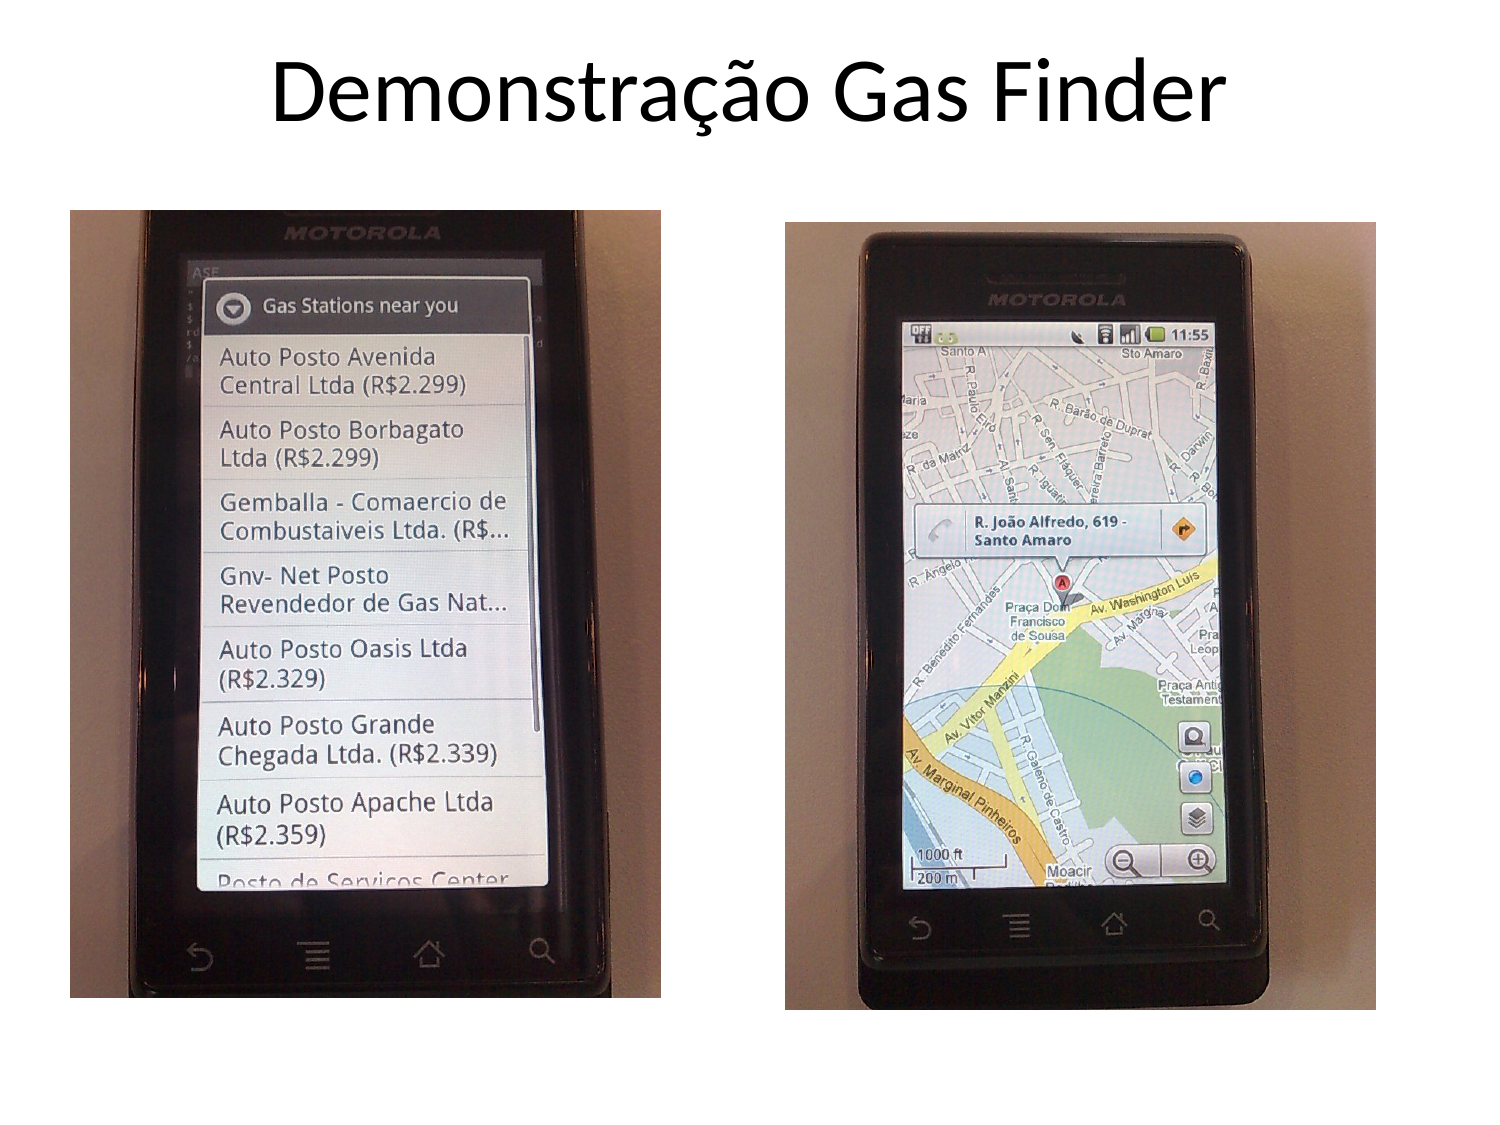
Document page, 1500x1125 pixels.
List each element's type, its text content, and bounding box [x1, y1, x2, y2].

title Demonstração Gas Finder [75, 45, 1425, 233]
picture [70, 210, 661, 999]
picture [785, 222, 1376, 1010]
